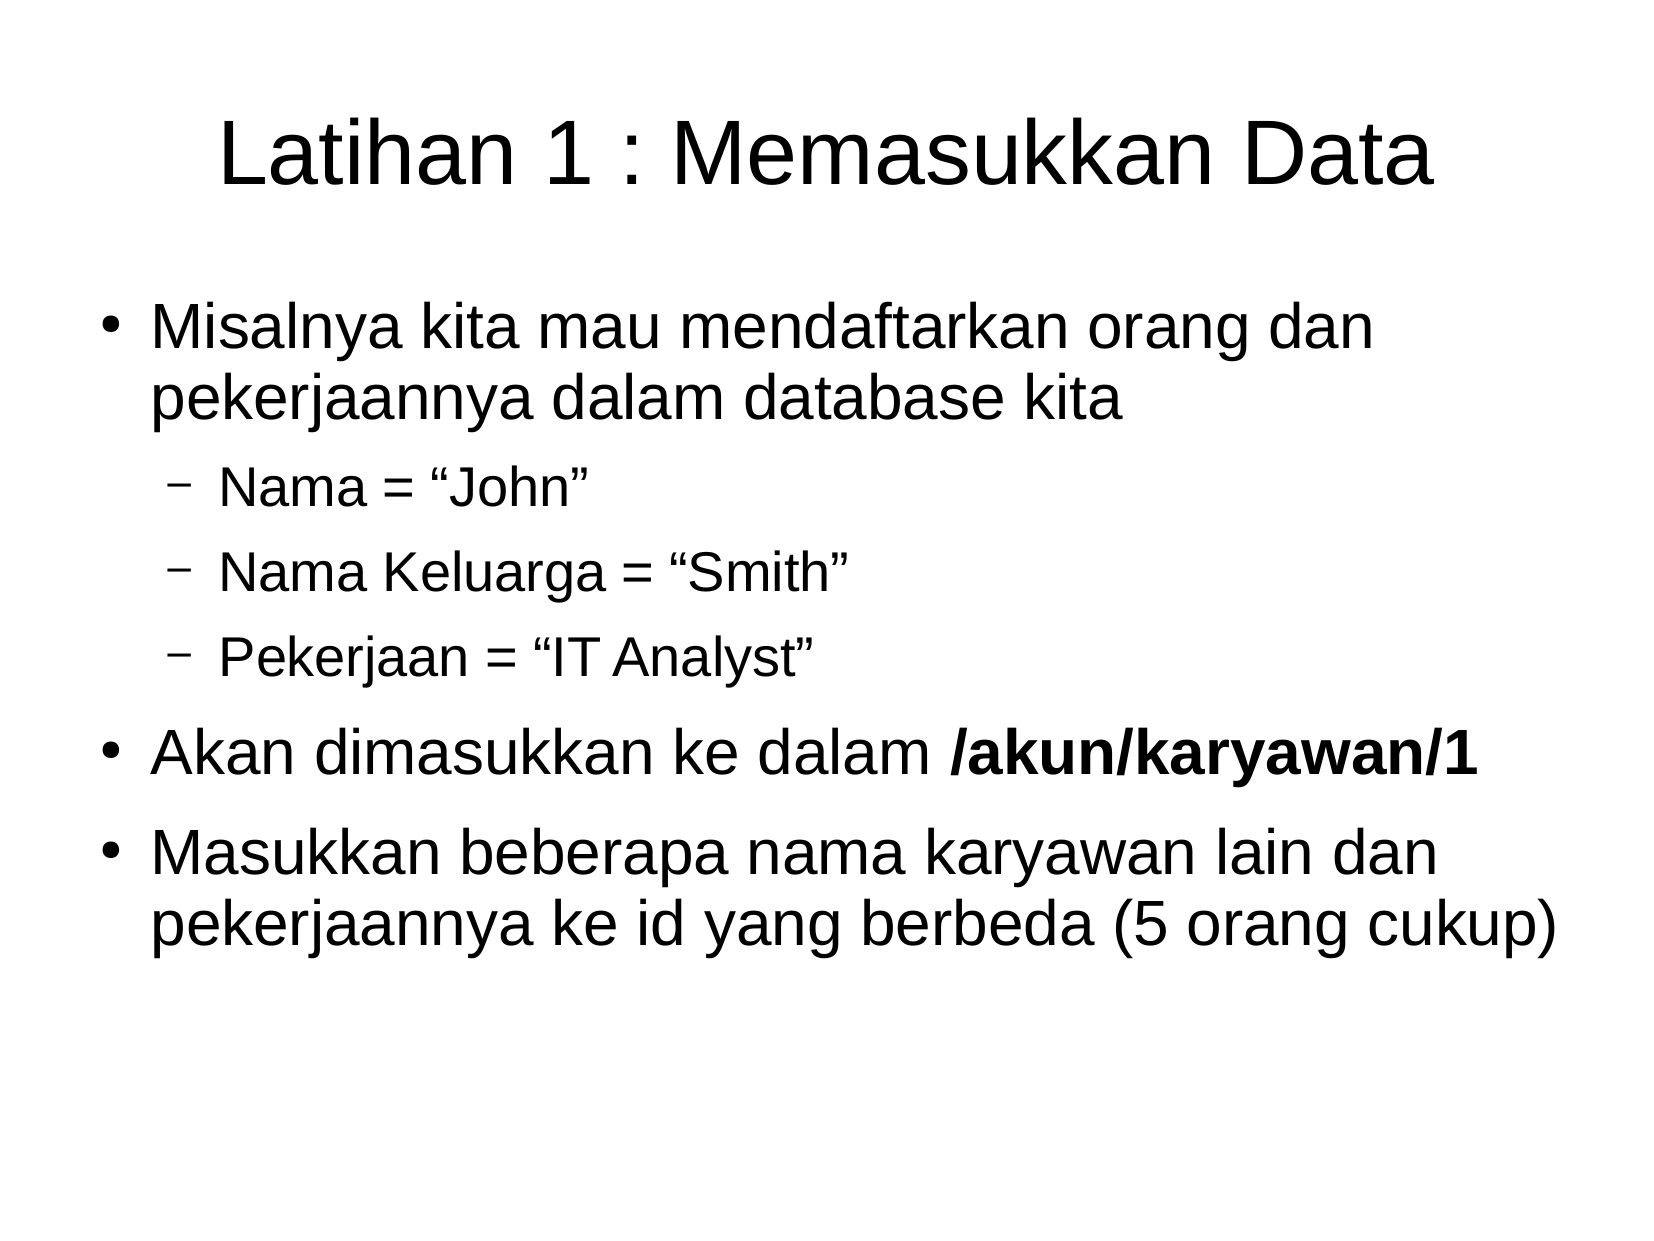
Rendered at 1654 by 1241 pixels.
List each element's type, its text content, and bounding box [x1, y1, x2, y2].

list Misalnya kita mau mendaftarkan orang dan pekerjaannya dalam database kita Nama = “John” Nama Keluarga = “Smith” Pekerjaan = “IT Analyst” Akan dimasukkan ke dalam /akun/karyawan/1 Masukkan beberapa nama karyawan lain dan pekerjaannya ke id yang berbeda (5 orang cukup) [82, 290, 1571, 1010]
title Latihan 1 : Memasukkan Data [82, 49, 1571, 257]
